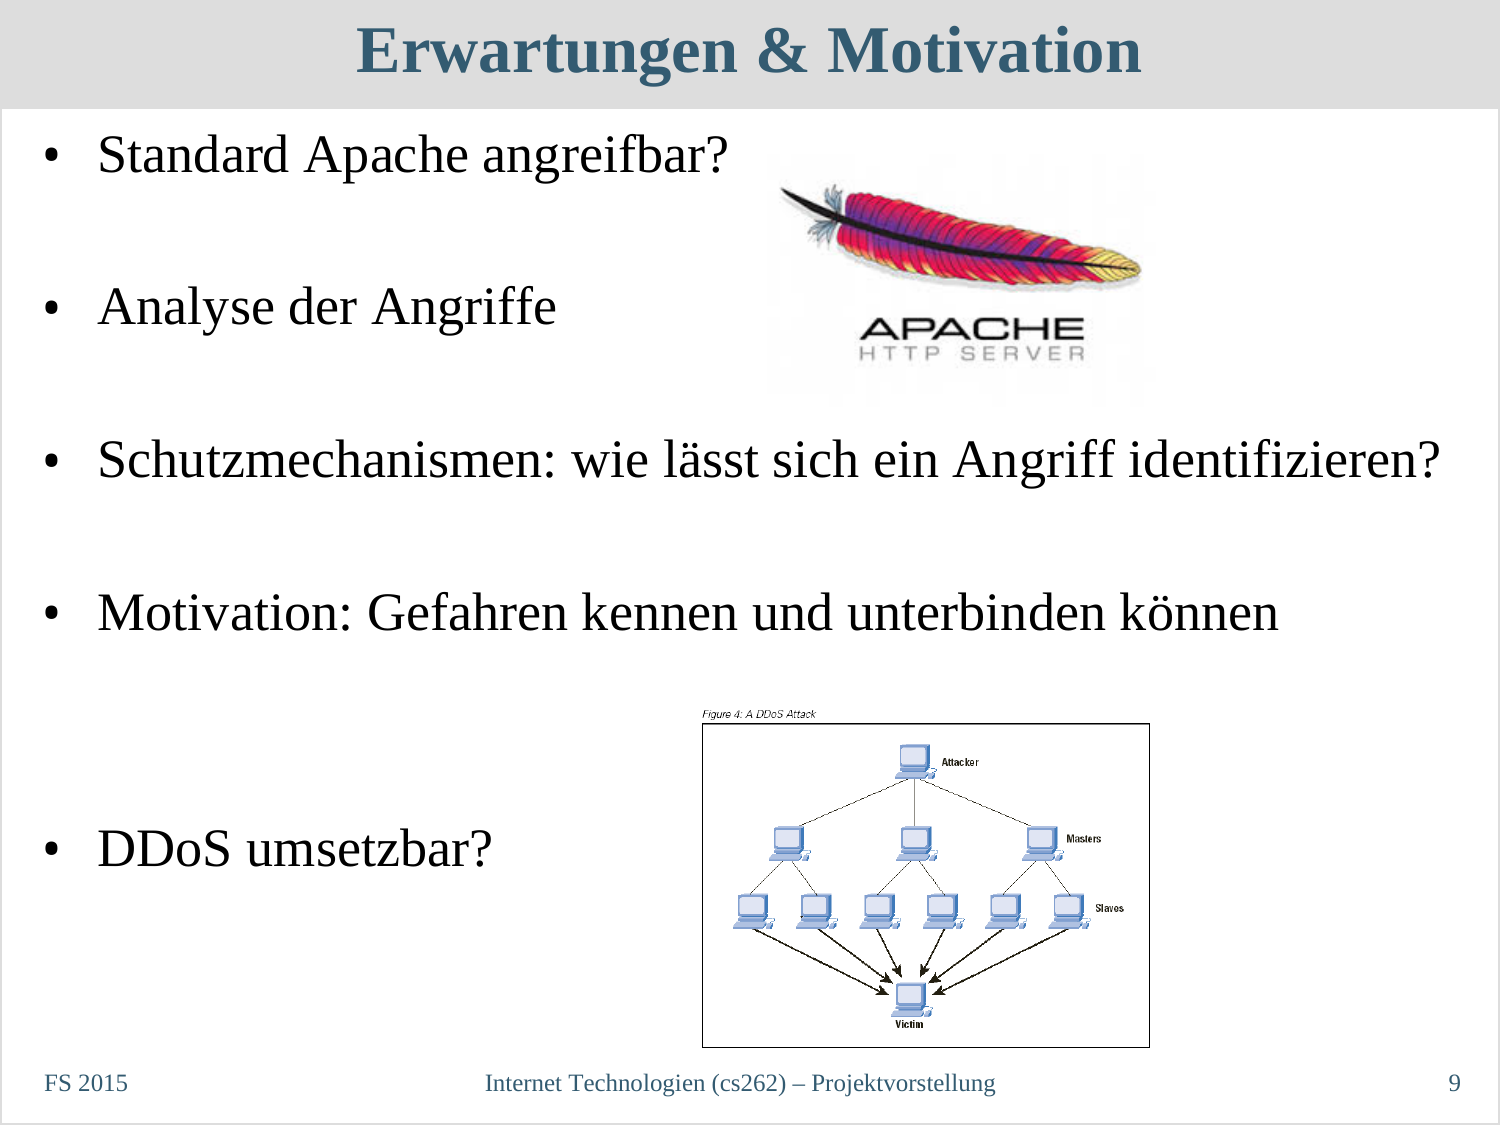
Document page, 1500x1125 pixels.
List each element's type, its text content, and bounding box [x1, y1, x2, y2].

text_box Internet Technologien (cs262) – Projektvorstellung [300, 1058, 1201, 1106]
list Standard Apache angreifbar? Analyse der Angriffe Schutzmechanismen: wie lässt sich ein Angriff identifizieren? Motivation: Gefahren kennen und unterbinden können DDoS umsetzbar? [26, 116, 1477, 1004]
text_box FS 2015 [29, 1058, 195, 1097]
picture [700, 708, 1152, 1050]
title Erwartungen & Motivation [0, 0, 1500, 109]
text_box <Nummer> [1375, 1058, 1476, 1097]
